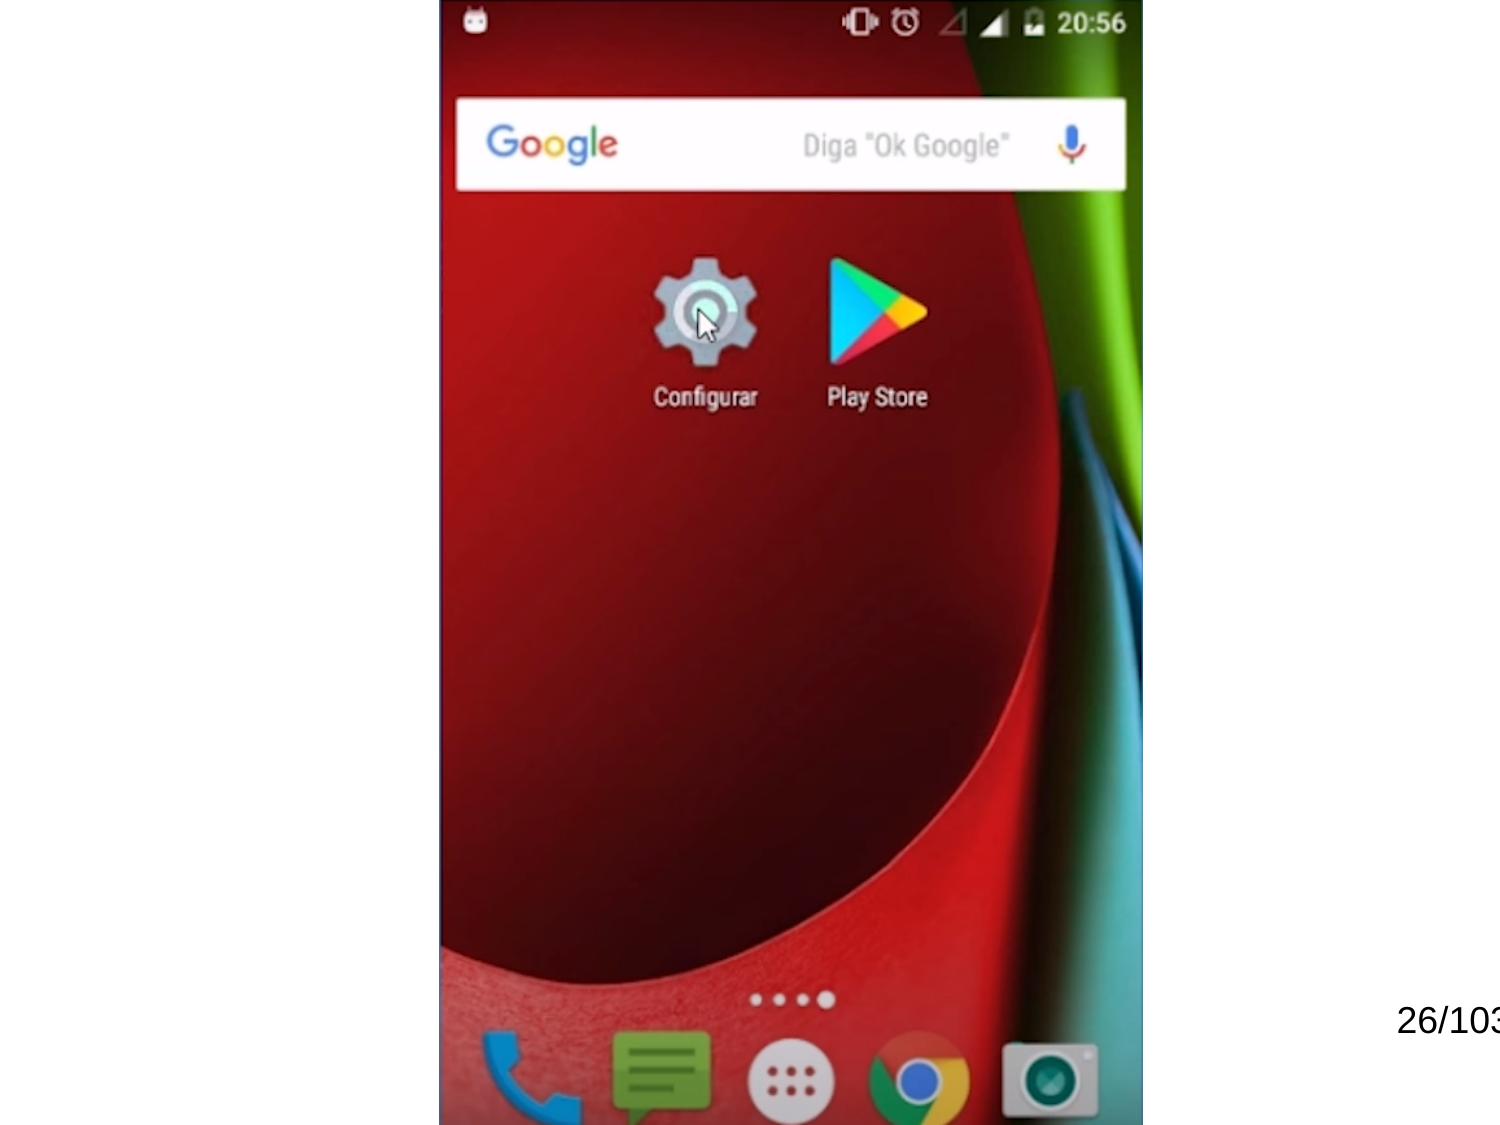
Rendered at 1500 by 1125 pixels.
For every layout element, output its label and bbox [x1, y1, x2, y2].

picture [439, 0, 1143, 1125]
